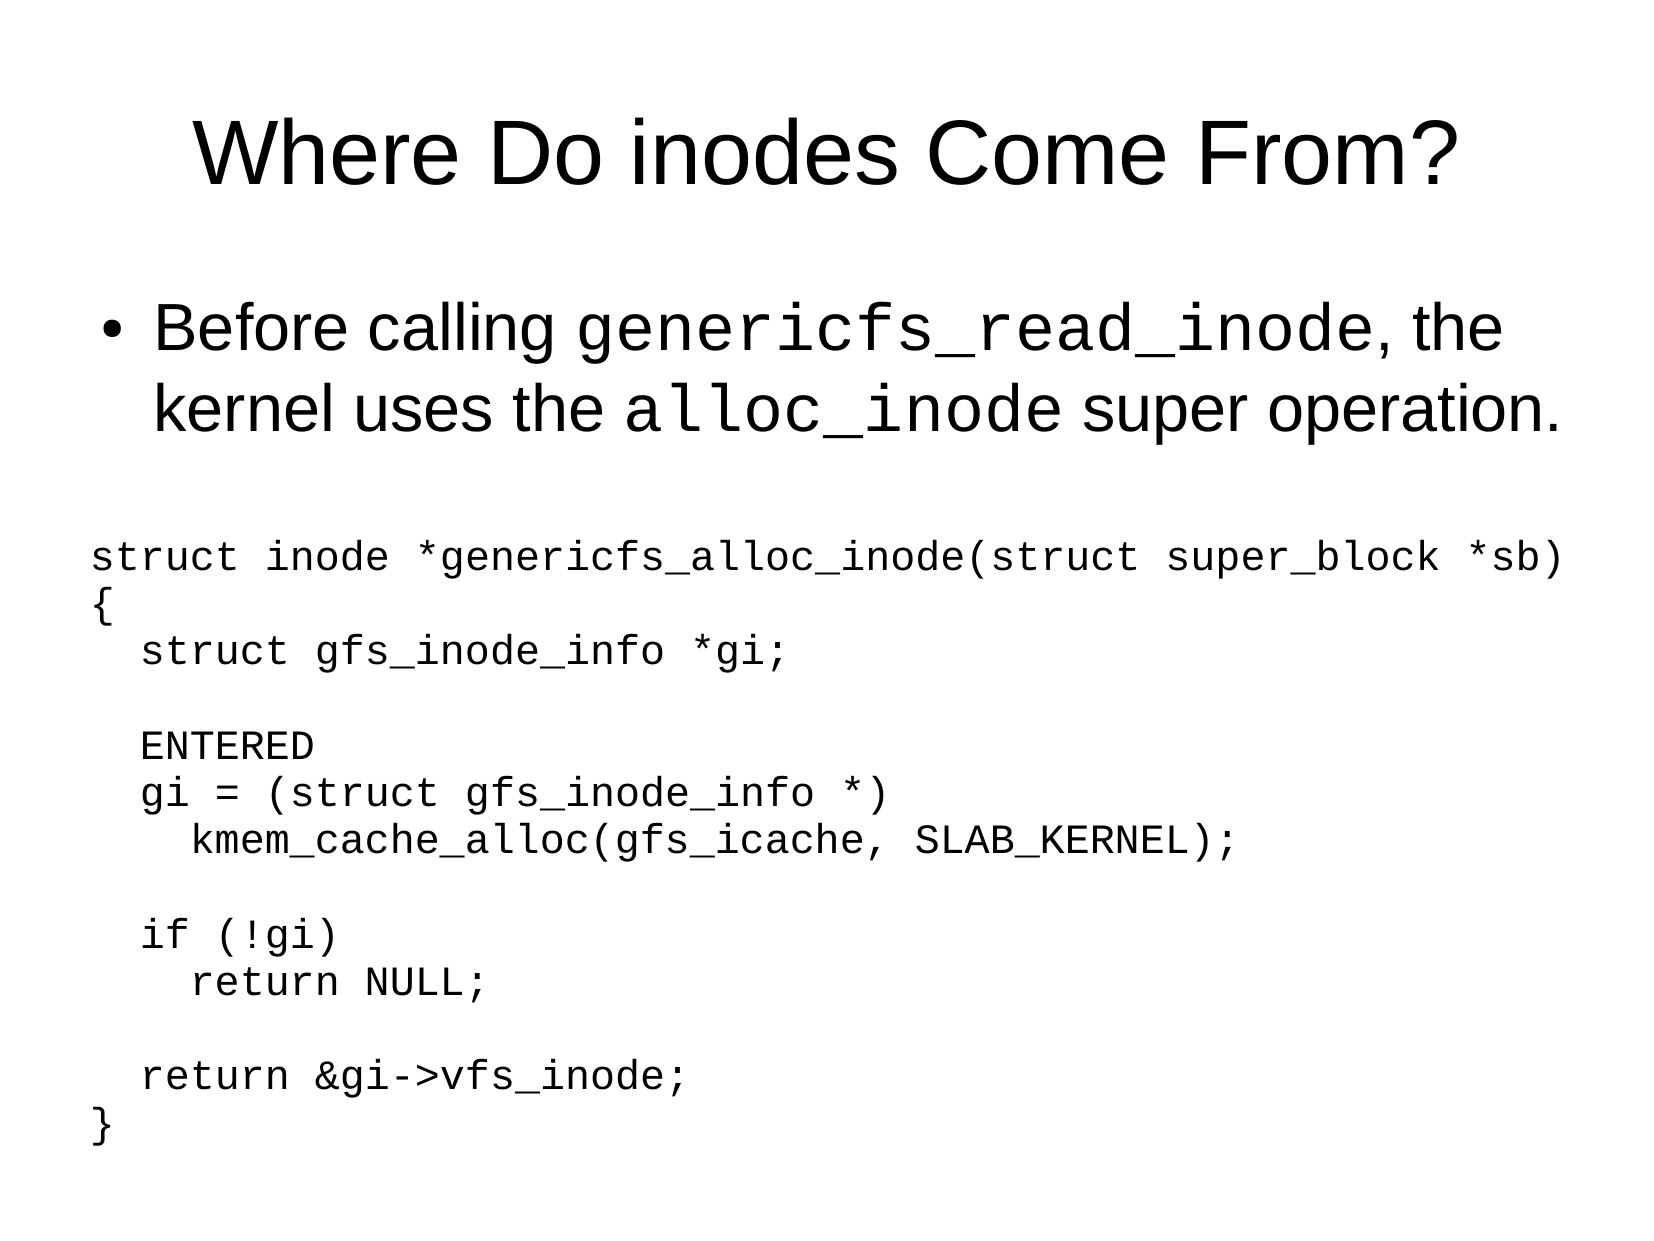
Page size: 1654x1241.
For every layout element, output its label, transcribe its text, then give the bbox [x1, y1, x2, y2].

title Where Do inodes Come From? [82, 49, 1571, 257]
list Before calling genericfs_read_inode, the kernel uses the alloc_inode super operation. [82, 290, 1571, 528]
text_box struct inode *genericfs_alloc_inode(struct super_block *sb) { struct gfs_inode_info *gi; ENTERED gi = (struct gfs_inode_info *) kmem_cache_alloc(gfs_icache, SLAB_KERNEL); if (!gi) return NULL; return &gi->vfs_inode; } [75, 528, 1580, 1126]
